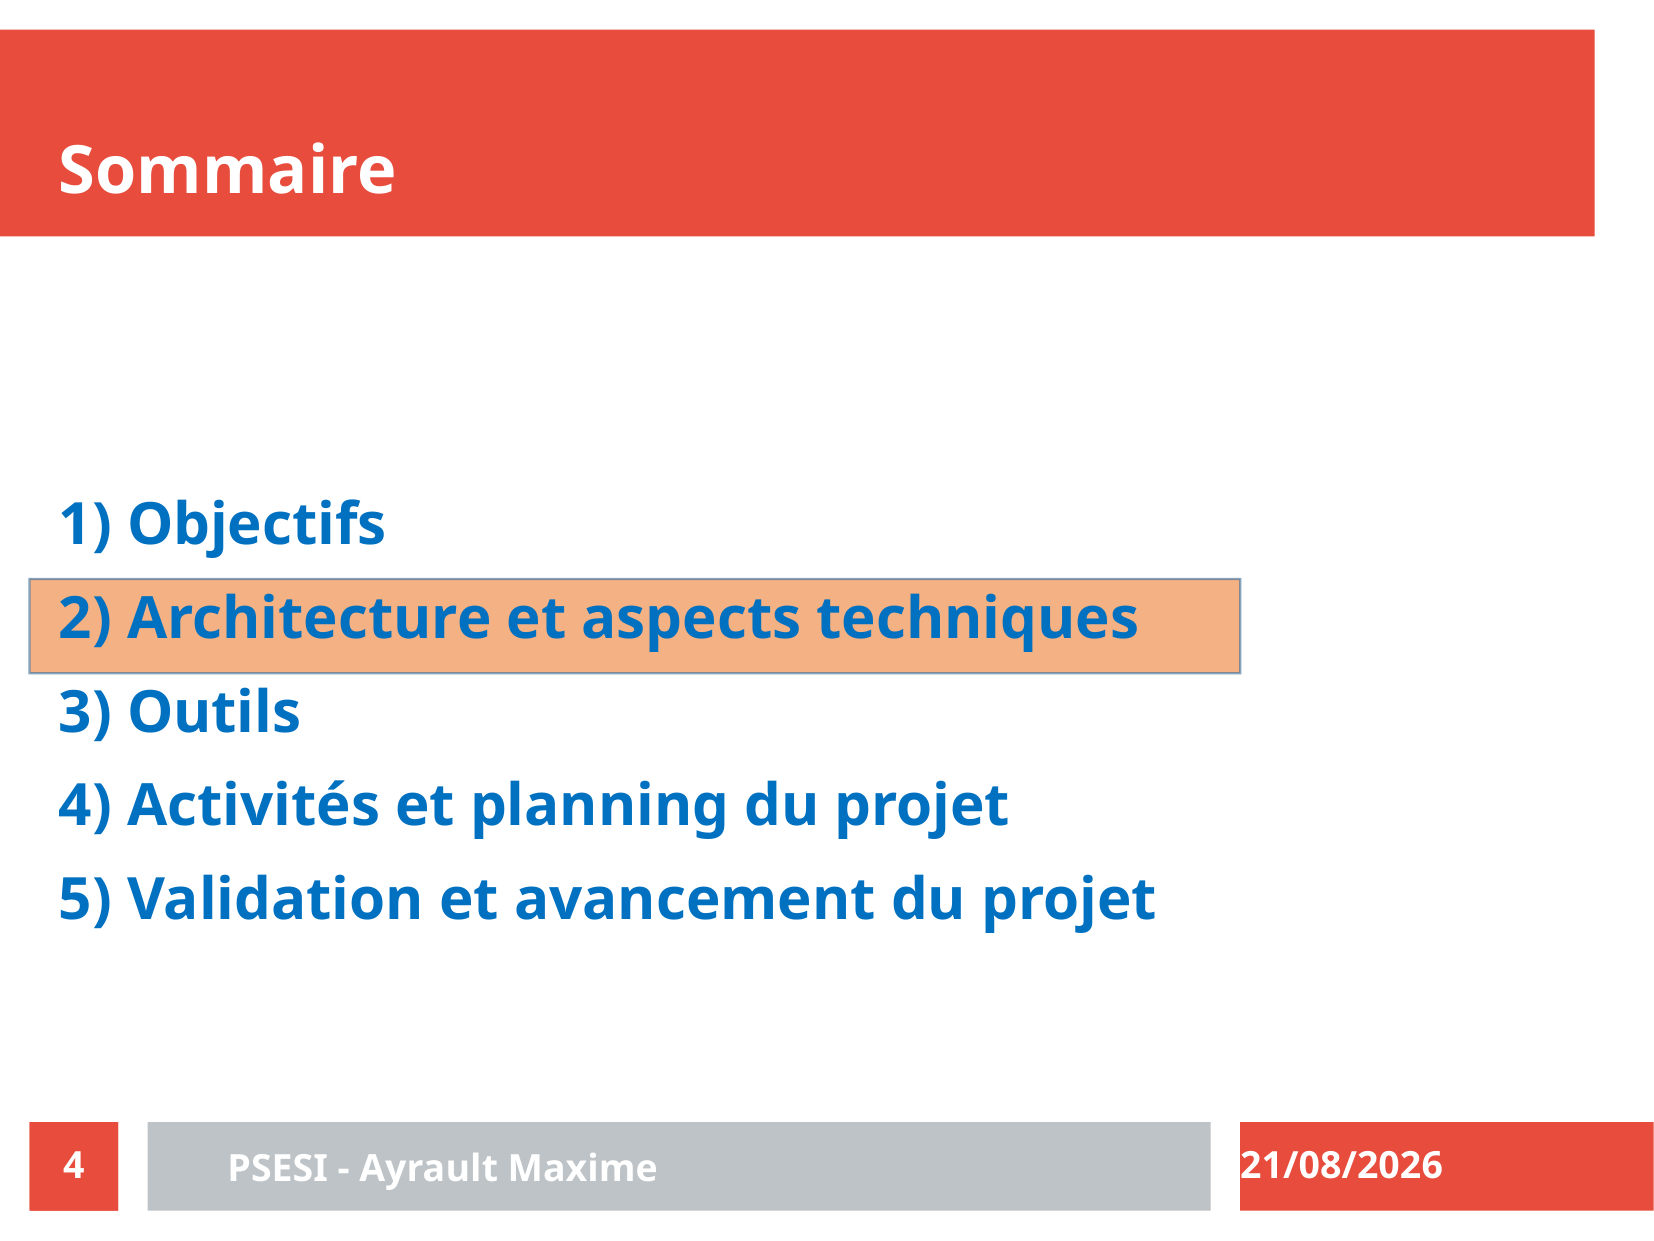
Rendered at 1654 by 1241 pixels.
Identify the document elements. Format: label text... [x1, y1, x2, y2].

text_box <number> [29, 1122, 119, 1211]
text_box 07/03/2017 [1240, 1122, 1625, 1211]
text_box [30, 579, 59, 673]
text_box PSESI - Ayrault Maxime [177, 1122, 709, 1211]
title Sommaire [59, 59, 1595, 207]
list 1) Objectifs 2) Architecture et aspects techniques 3) Outils 4) Activités et planning du projet 5) Validation et avancement du projet [59, 324, 1565, 1093]
